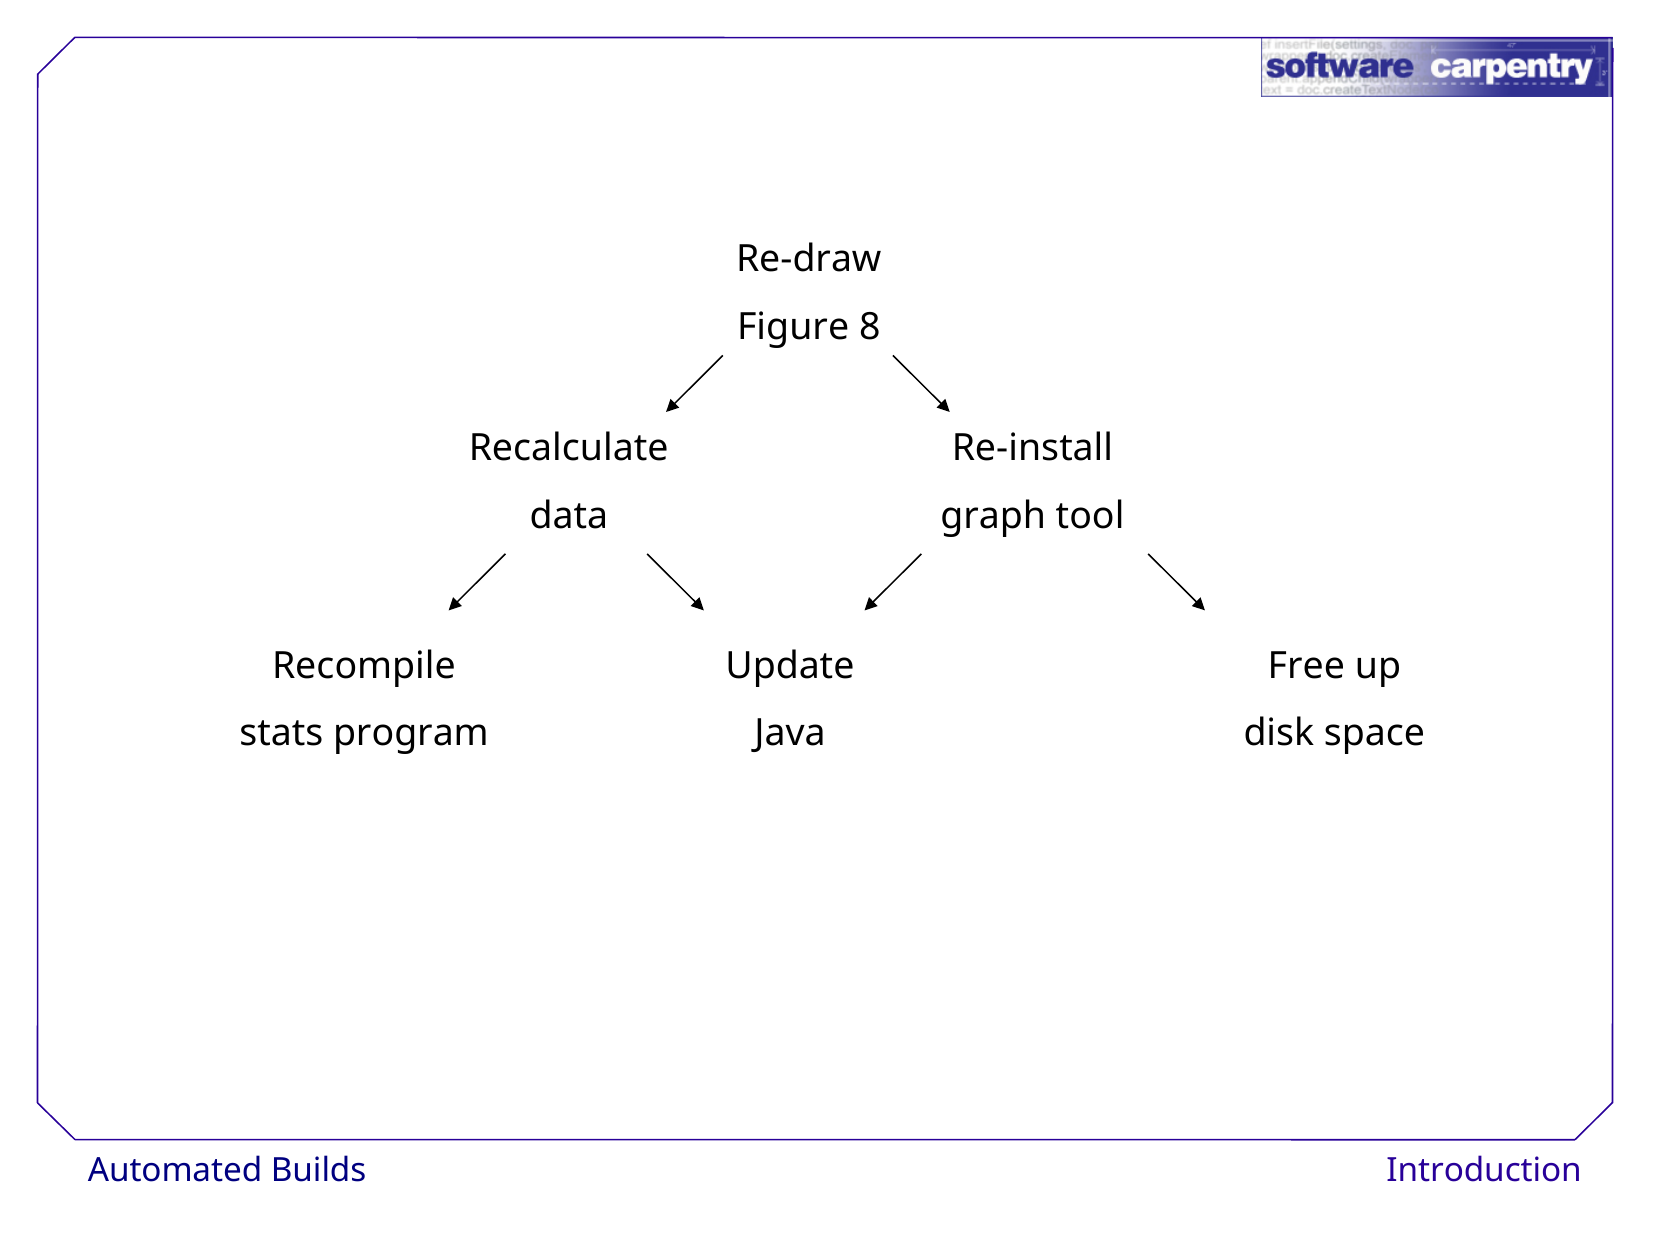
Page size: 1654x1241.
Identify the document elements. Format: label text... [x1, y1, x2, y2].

text_box Re-draw Figure 8 [646, 204, 972, 355]
picture [1261, 39, 1613, 97]
text_box Update Java [635, 610, 945, 762]
text_box Recompile stats program [149, 610, 579, 762]
text_box Re-install graph tool [850, 393, 1215, 544]
text_box Free up disk space [1153, 610, 1516, 762]
text_box Recalculate data [379, 393, 759, 544]
